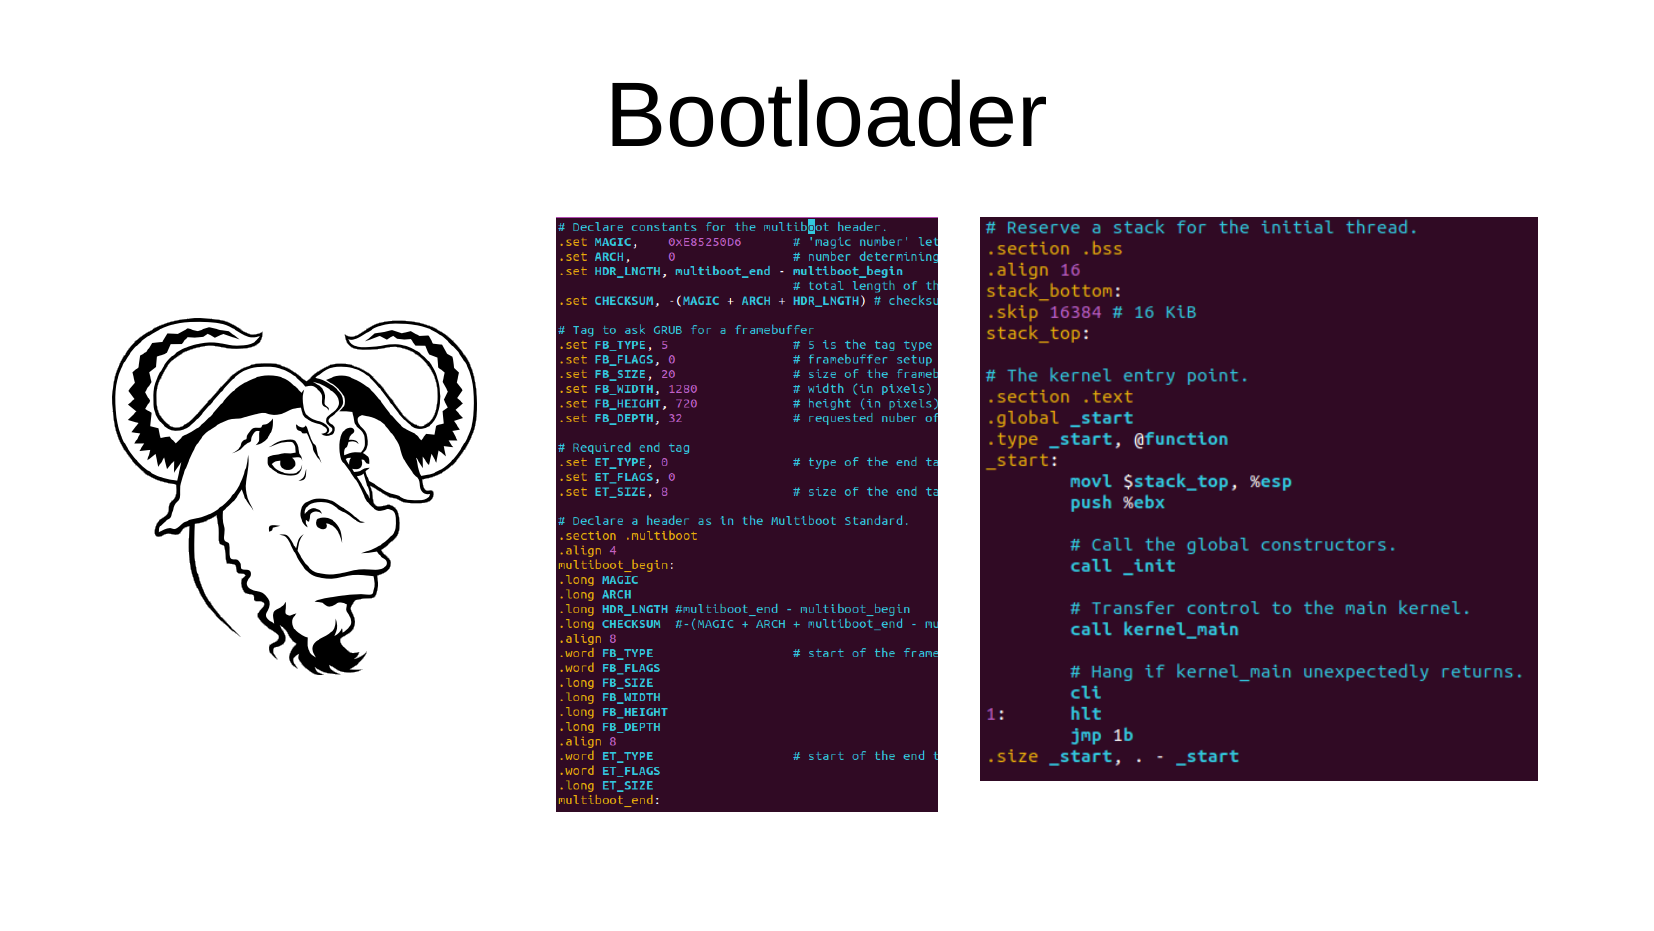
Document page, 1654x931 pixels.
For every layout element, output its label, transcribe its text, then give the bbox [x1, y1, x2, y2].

title Bootloader [82, 37, 1571, 193]
picture [980, 217, 1538, 781]
picture [556, 217, 938, 812]
picture [112, 318, 477, 676]
